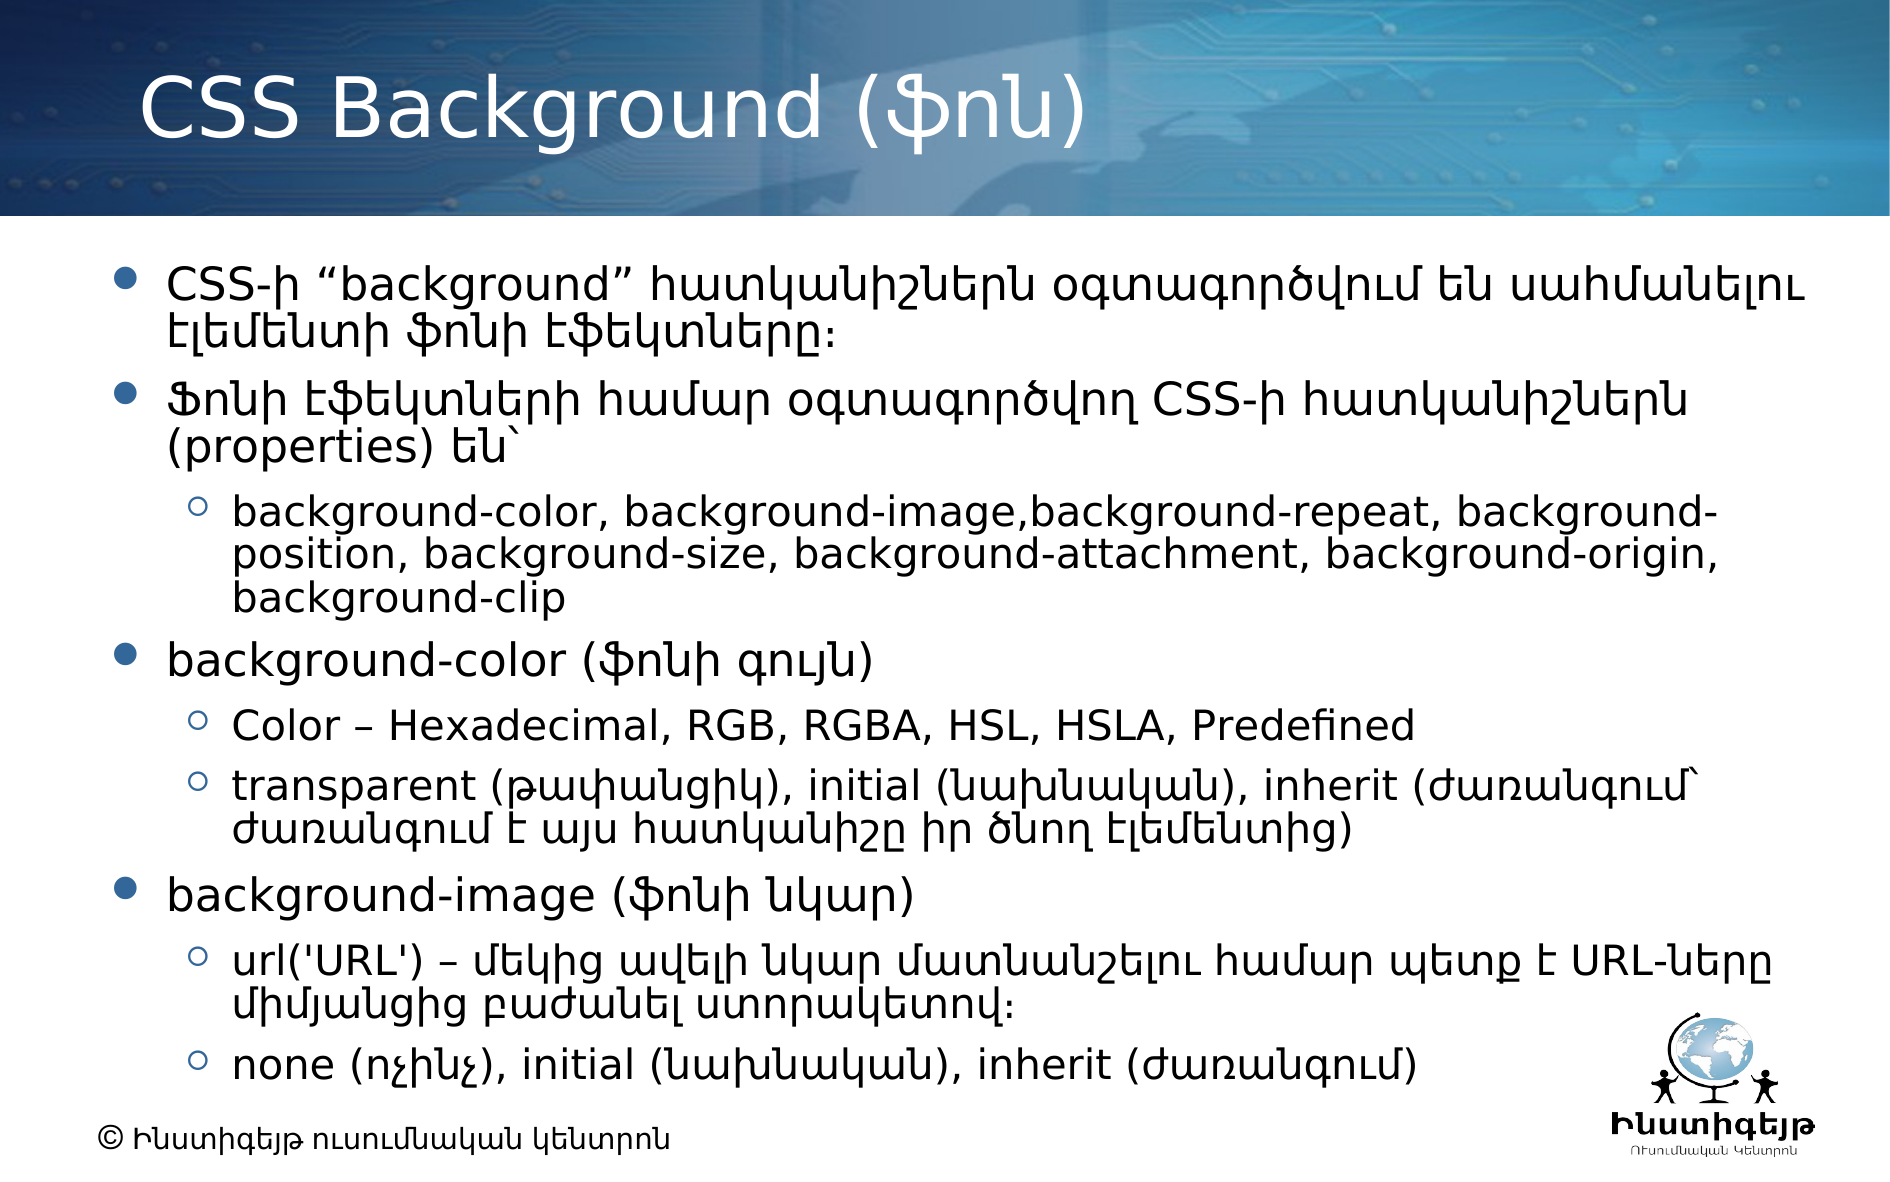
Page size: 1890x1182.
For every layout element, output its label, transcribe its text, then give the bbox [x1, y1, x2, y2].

picture [0, 0, 1890, 216]
text_box CSS Background (ֆոն) [138, 82, 1801, 86]
list CSS-ի “background” հատկանիշներն օգտագործվում են սահմանելու էլեմենտի ֆոնի էֆեկտները։ Ֆոնի էֆեկտների համար օգտագործվող CSS-ի հատկանիշներն (properties) են՝ background-color, background-image,background-repeat, background-position, background-size, background-attachment, background-origin, background-clip background-color (ֆոնի գույն) Color – Hexadecimal, RGB, RGBA, HSL, HSLA, Predefined transparent (թափանցիկ), initial (նախնական), inherit (ժառանգում՝ ժառանգում է այս հատկանիշը իր ծնող էլեմենտից) background-image (ֆոնի նկար) url('URL') – մեկից ավելի նկար մատնանշելու համար պետք է URL-ները միմյանցից բաժանել ստորակետով։ none (ոչինչ), initial (նախնական), inherit (ժառանգում) [110, 262, 1838, 290]
picture [1612, 1056, 1815, 1157]
